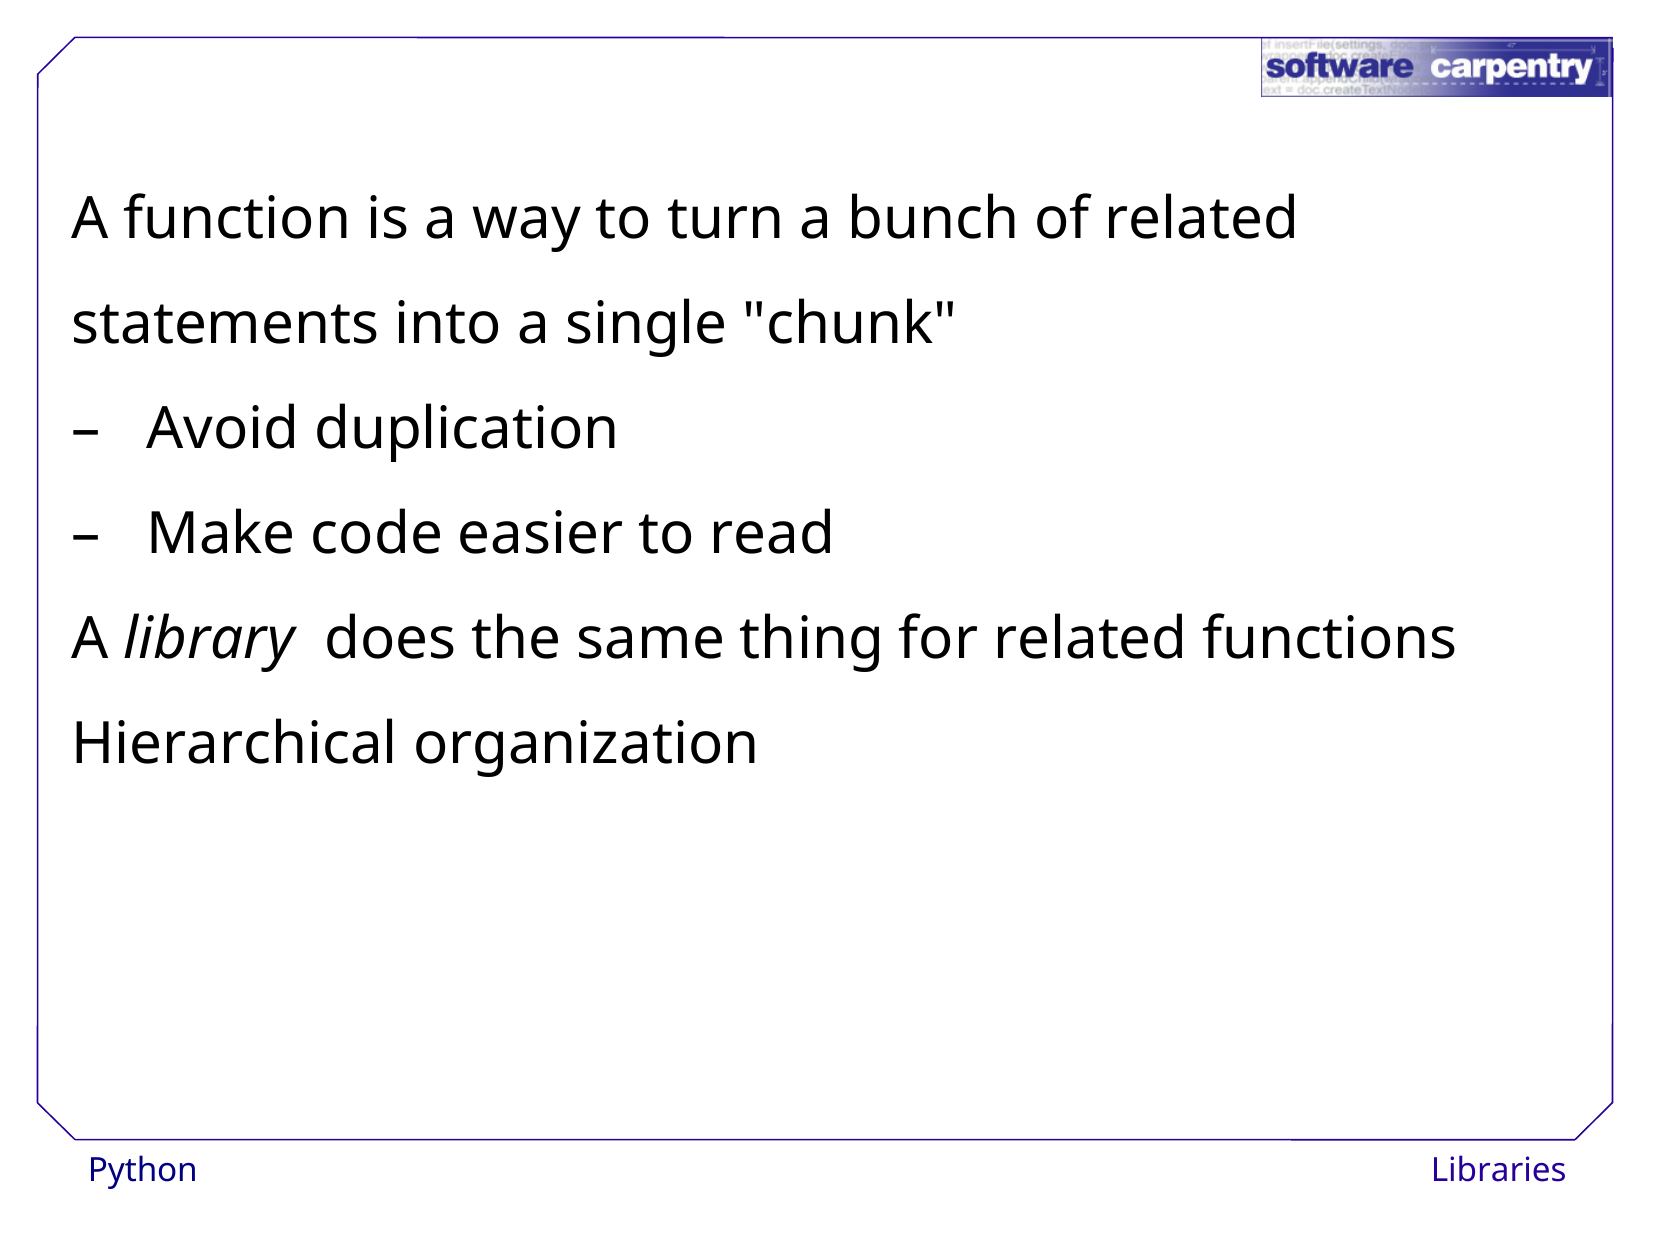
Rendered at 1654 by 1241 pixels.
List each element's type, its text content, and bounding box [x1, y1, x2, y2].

text_box A function is a way to turn a bunch of related statements into a single "chunk" – Avoid duplication – Make code easier to read A library does the same thing for related functions Hierarchical organization [56, 137, 1624, 784]
picture [1261, 39, 1613, 97]
